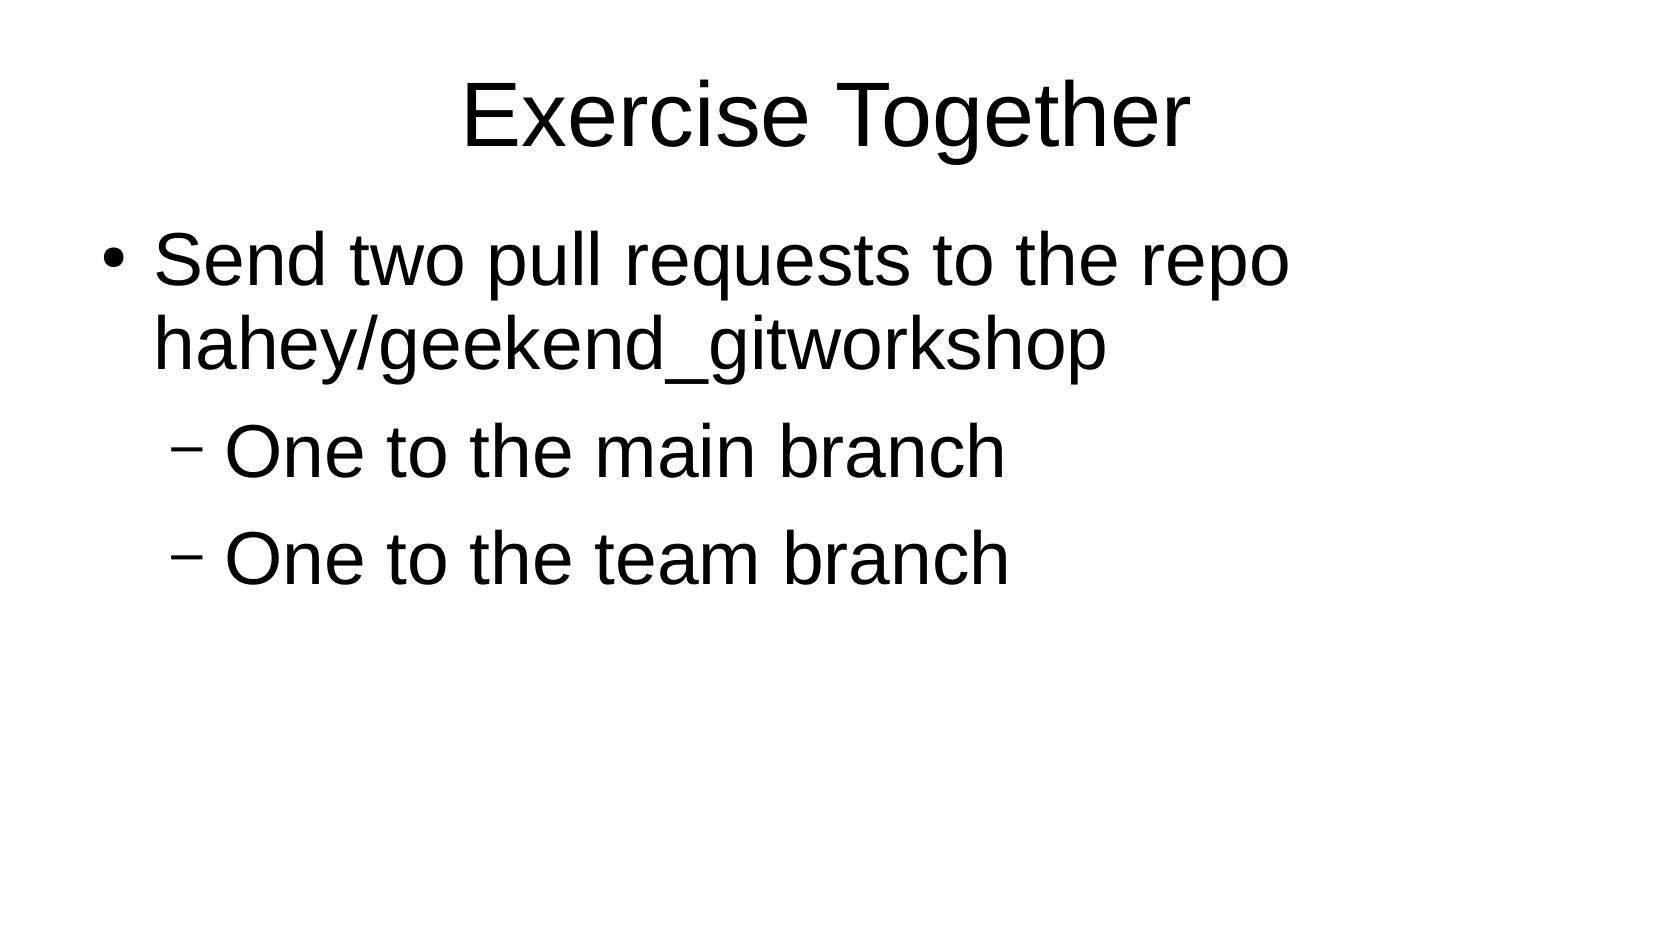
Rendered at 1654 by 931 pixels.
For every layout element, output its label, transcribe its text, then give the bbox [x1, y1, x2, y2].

title Exercise Together [82, 37, 1571, 193]
list Send two pull requests to the repo hahey/geekend_gitworkshop One to the main branch One to the team branch [82, 217, 1654, 901]
